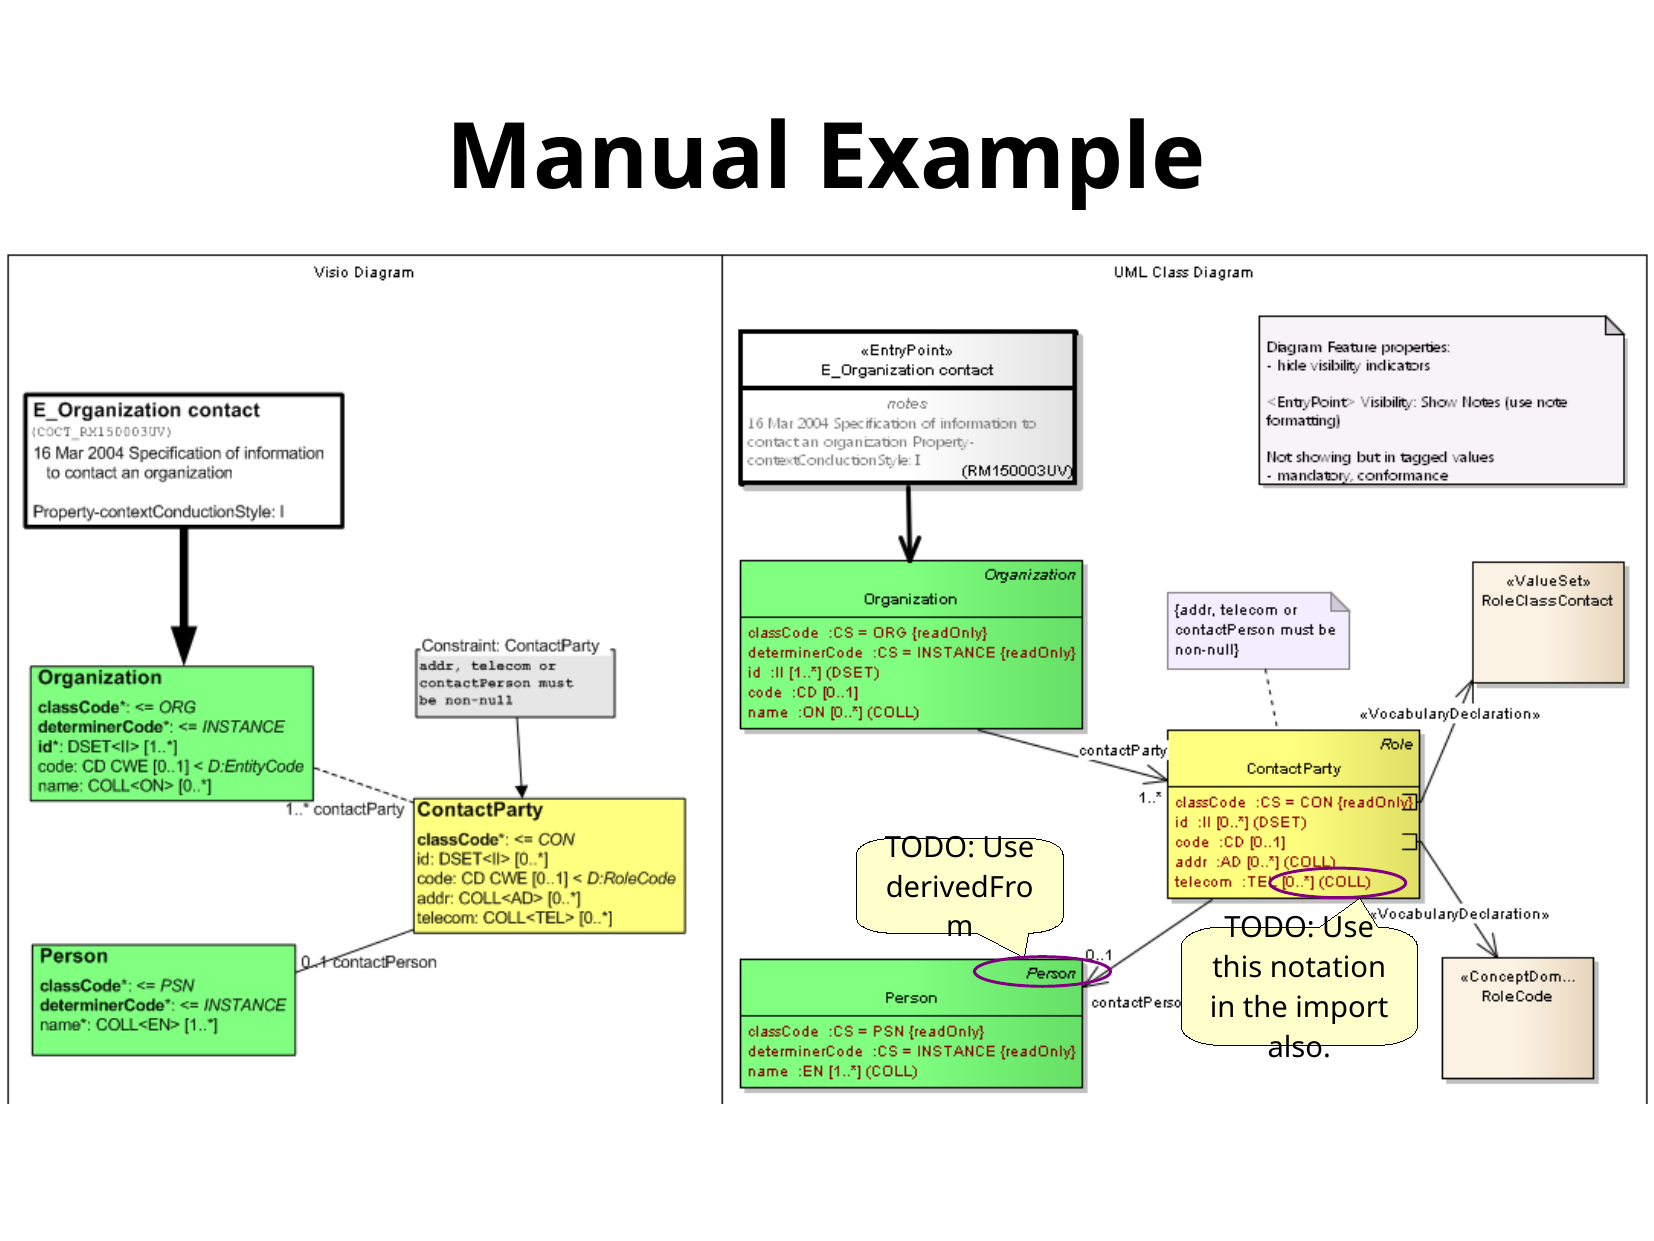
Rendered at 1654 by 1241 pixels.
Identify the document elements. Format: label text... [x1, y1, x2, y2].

text_box TODO: Use derivedFrom [856, 838, 1064, 956]
title Manual Example [82, 49, 1571, 257]
text_box TODO: Use this notation in the import also. [1181, 899, 1418, 1046]
picture [0, 247, 1654, 1104]
